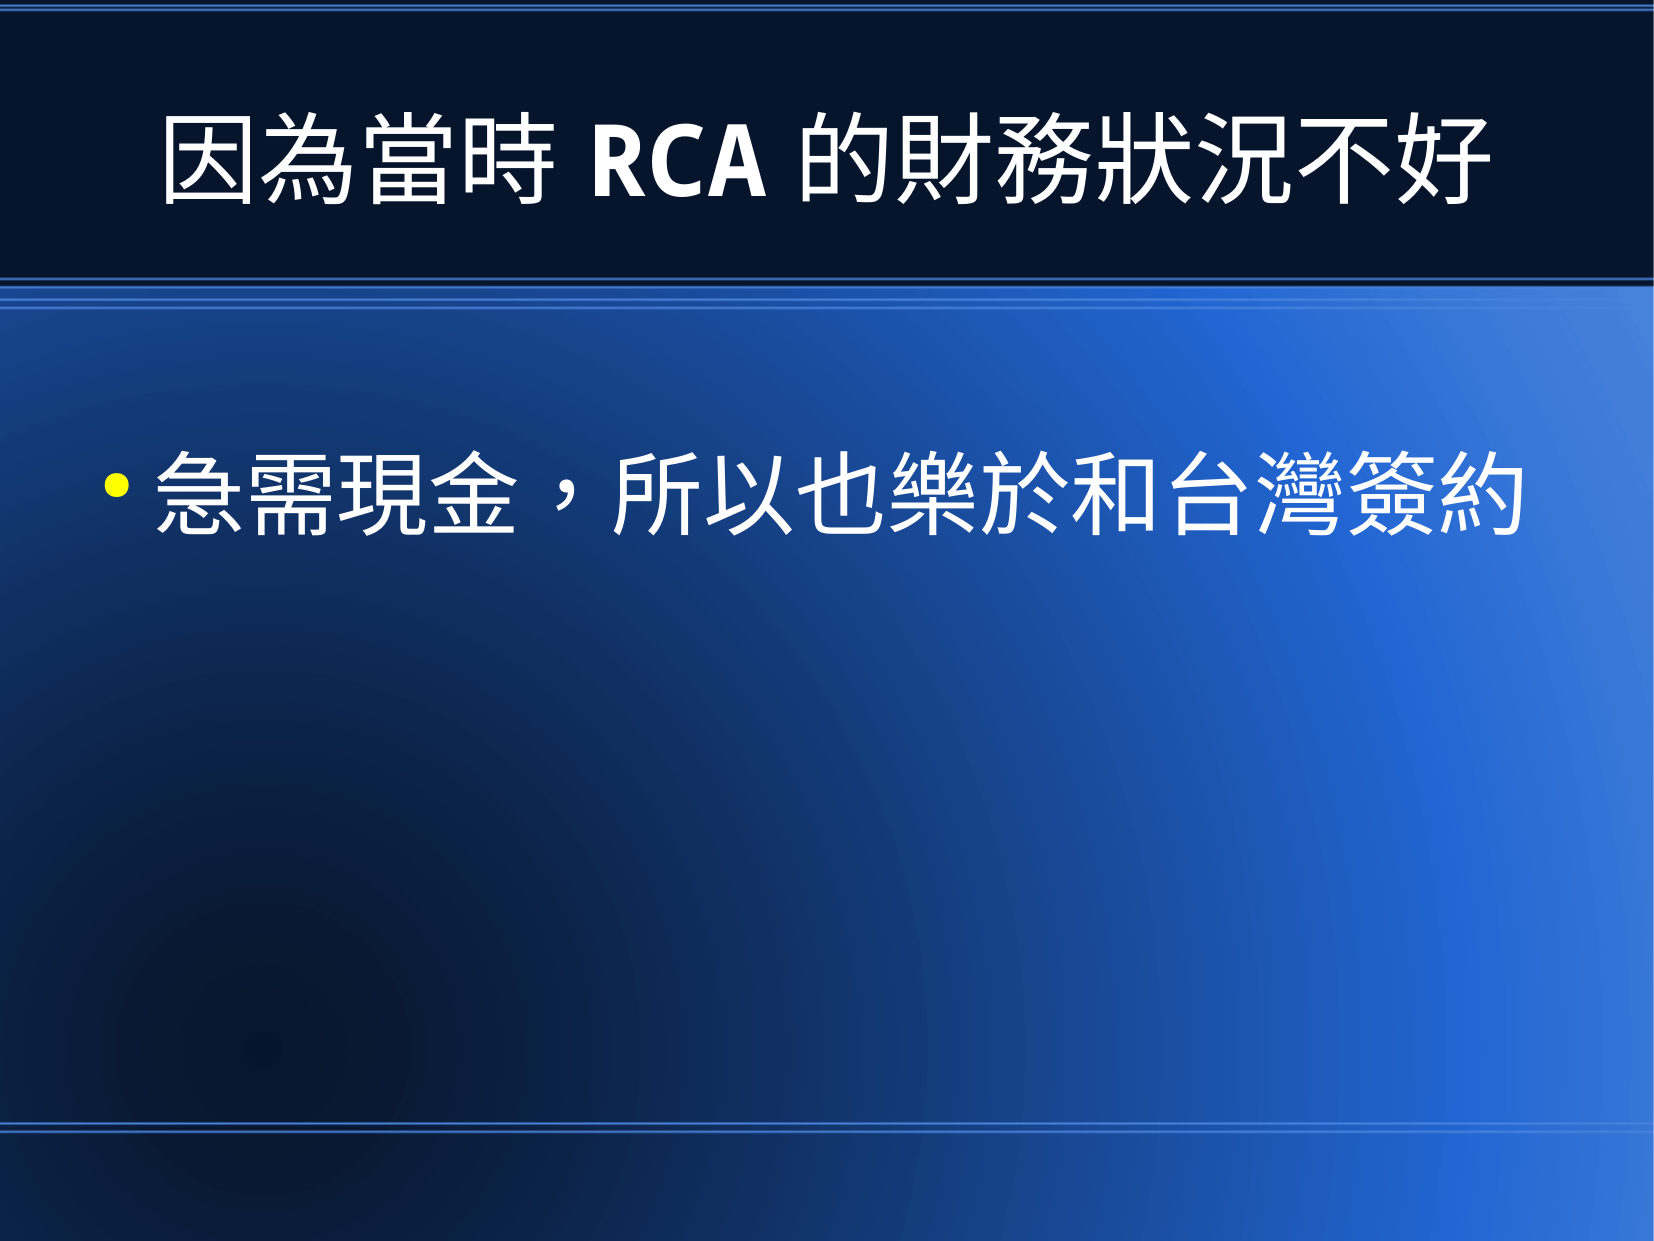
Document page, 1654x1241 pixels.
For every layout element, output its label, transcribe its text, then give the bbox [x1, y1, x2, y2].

title 因為當時RCA的財務狀況不好 [82, 49, 1571, 257]
list 急需現金，所以也樂於和台灣簽約 [82, 355, 1571, 1241]
picture [0, 0, 1654, 1241]
